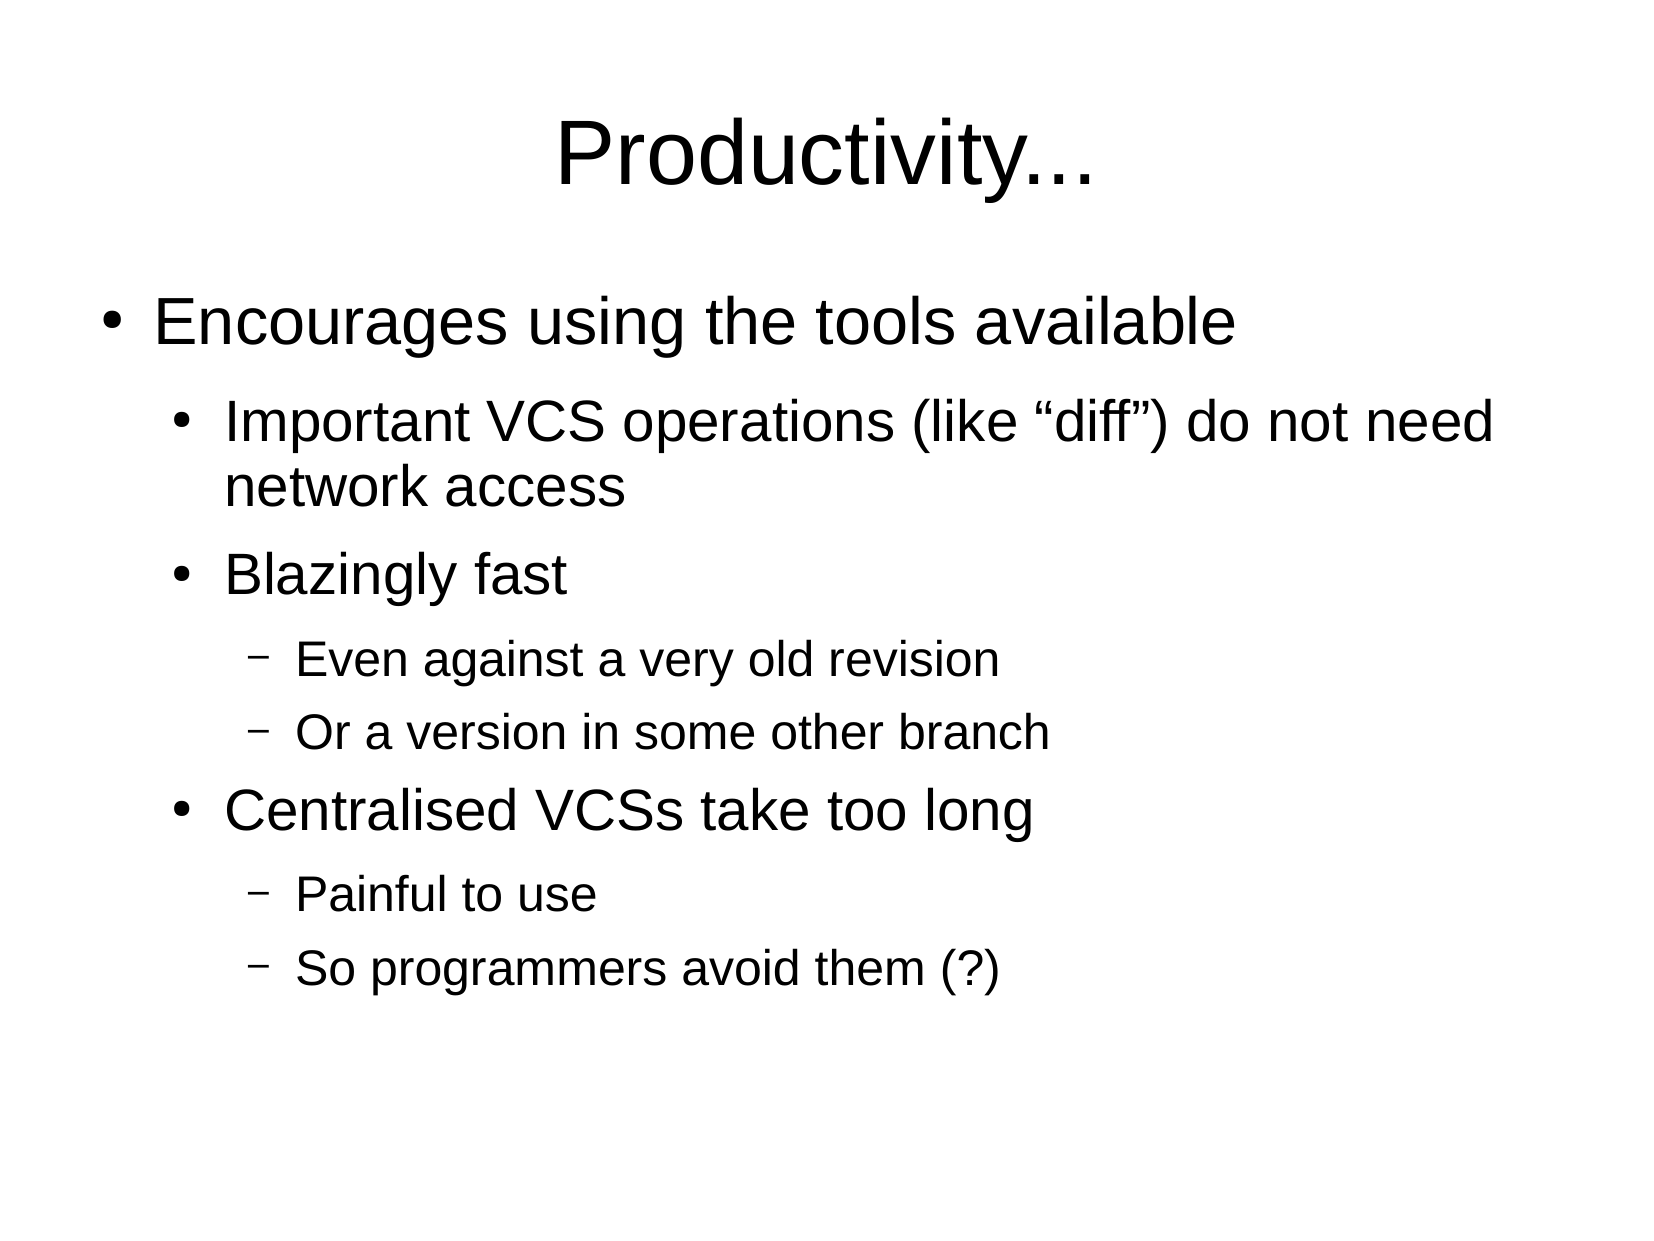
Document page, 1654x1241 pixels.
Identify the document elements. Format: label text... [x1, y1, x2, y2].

list Encourages using the tools available Important VCS operations (like “diff”) do not need network access Blazingly fast Even against a very old revision Or a version in some other branch Centralised VCSs take too long Painful to use So programmers avoid them (?) [82, 284, 1571, 1103]
title Productivity... [82, 56, 1571, 250]
